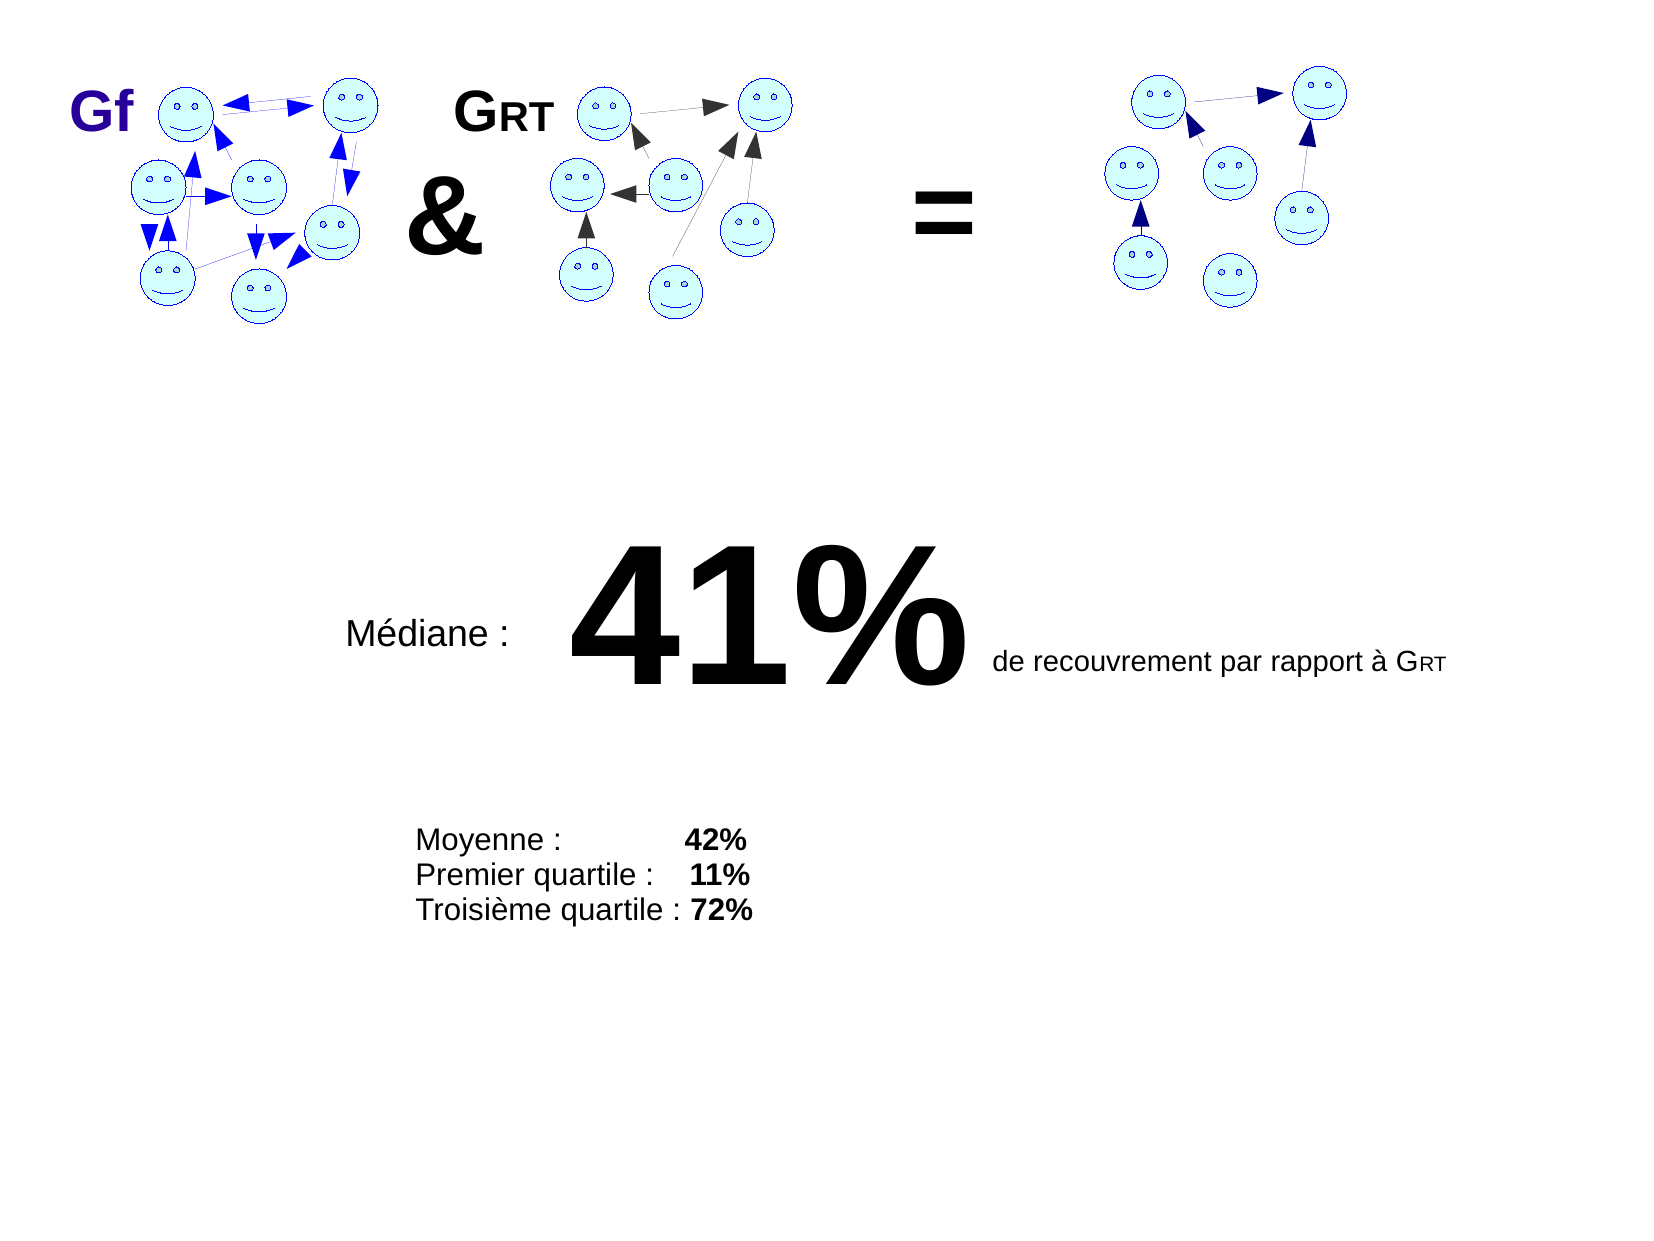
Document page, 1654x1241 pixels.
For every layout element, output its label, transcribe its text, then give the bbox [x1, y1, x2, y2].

text_box [1113, 235, 1168, 290]
text_box de recouvrement par rapport à GRT [977, 637, 1462, 686]
text_box [559, 247, 614, 302]
text_box [1104, 146, 1159, 201]
text_box Médiane : [330, 604, 525, 662]
text_box [720, 202, 775, 257]
text_box Moyenne : 42% Premier quartile : 11% Troisième quartile : 72% [400, 814, 768, 934]
text_box [648, 265, 703, 319]
text_box [738, 78, 793, 132]
text_box [158, 87, 214, 142]
text_box [1131, 75, 1186, 129]
text_box [550, 158, 605, 212]
text_box [140, 250, 196, 306]
text_box [131, 159, 187, 215]
text_box [1274, 191, 1329, 245]
text_box [1203, 146, 1258, 201]
text_box Gf [54, 70, 153, 155]
text_box [231, 159, 287, 215]
text_box [648, 158, 703, 212]
text_box = [896, 141, 993, 283]
text_box [1292, 66, 1347, 120]
text_box [323, 78, 379, 133]
text_box [304, 205, 360, 260]
text_box GRT [438, 70, 579, 160]
text_box [579, 86, 632, 141]
text_box [1203, 253, 1258, 308]
text_box 41% [555, 496, 986, 735]
text_box [231, 268, 287, 324]
text_box & [389, 145, 501, 287]
